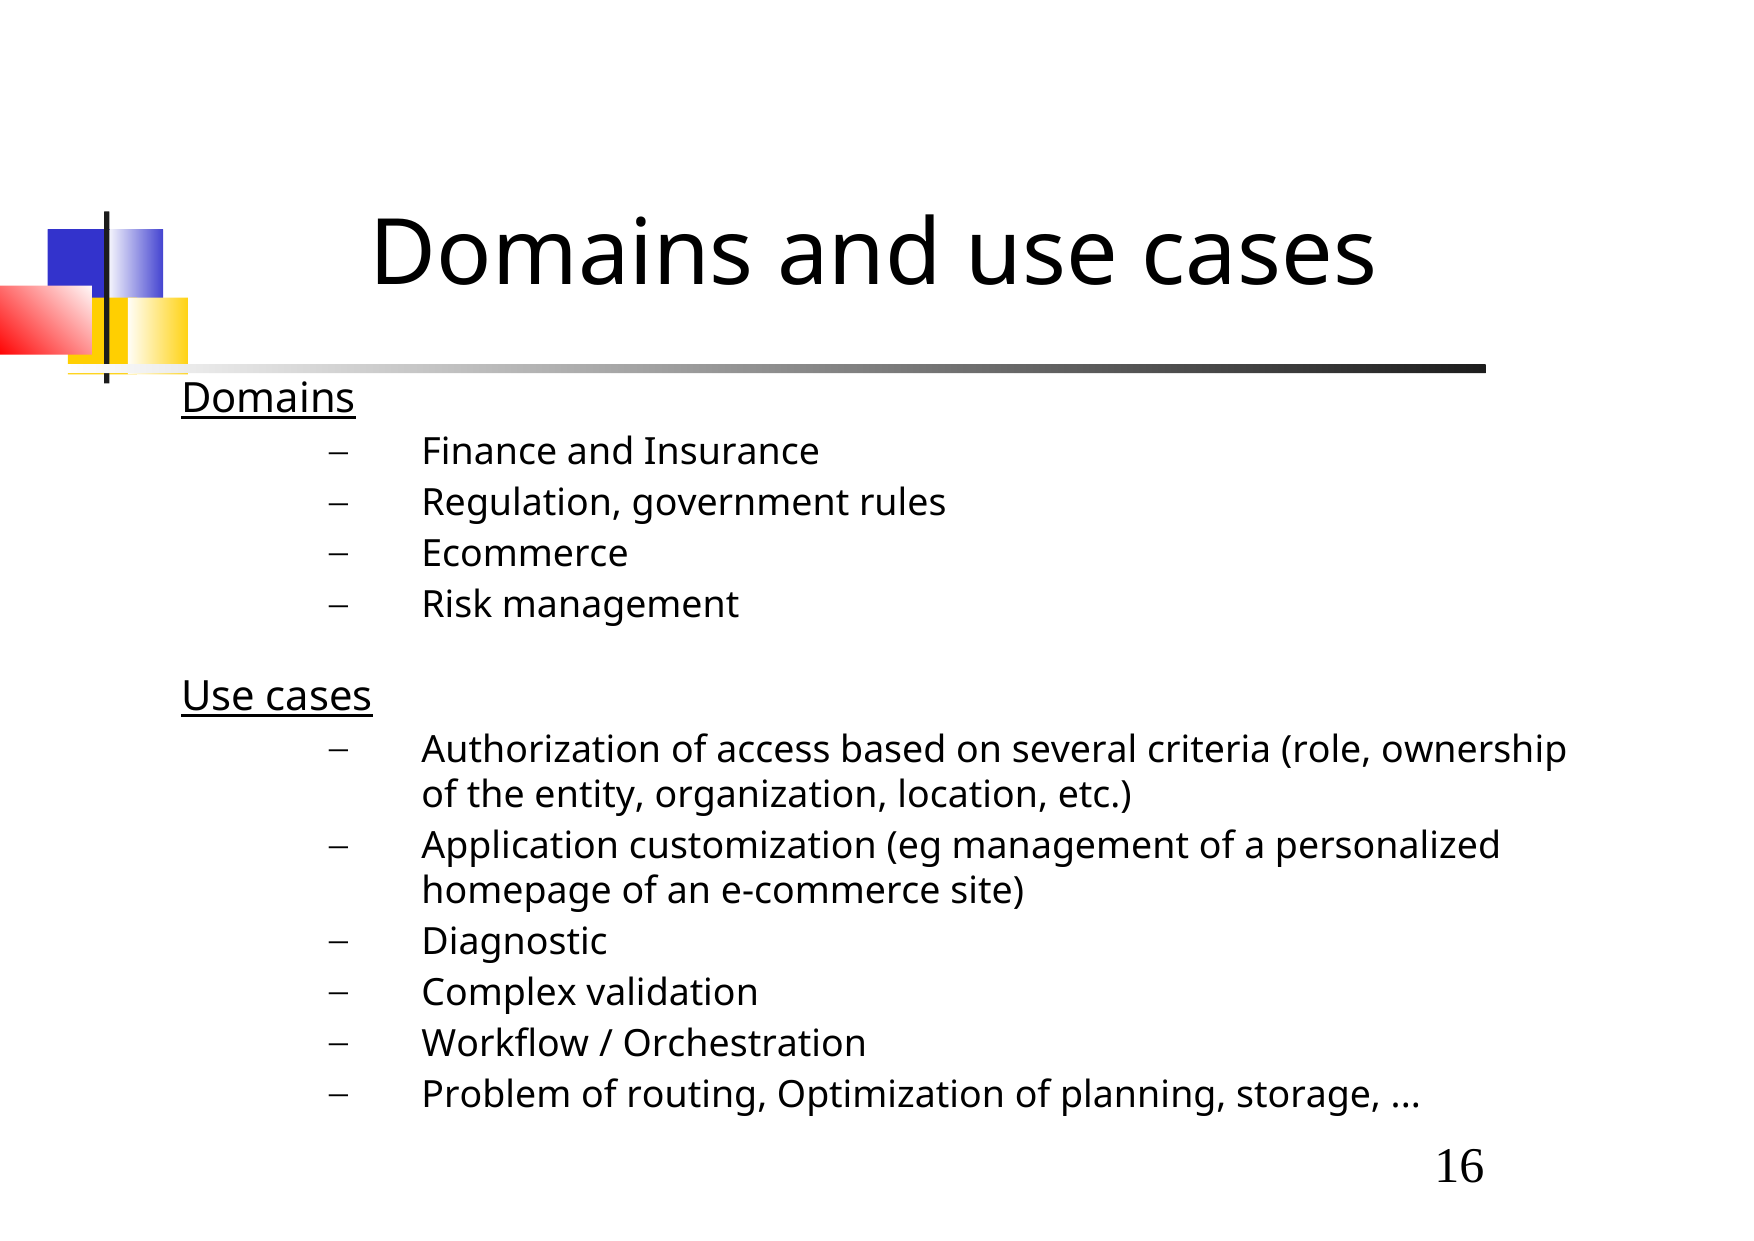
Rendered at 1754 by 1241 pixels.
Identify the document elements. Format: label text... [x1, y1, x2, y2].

list Domains Finance and Insurance Regulation, government rules Ecommerce Risk management Use cases Authorization of access based on several criteria (role, ownership of the entity, organization, location, etc.) Application customization (eg management of a personalized homepage of an e-commerce site) Diagnostic Complex validation Workflow / Orchestration Problem of routing, Optimization of planning, storage, ... [179, 371, 1569, 1160]
title Domains and use cases [179, 154, 1569, 351]
